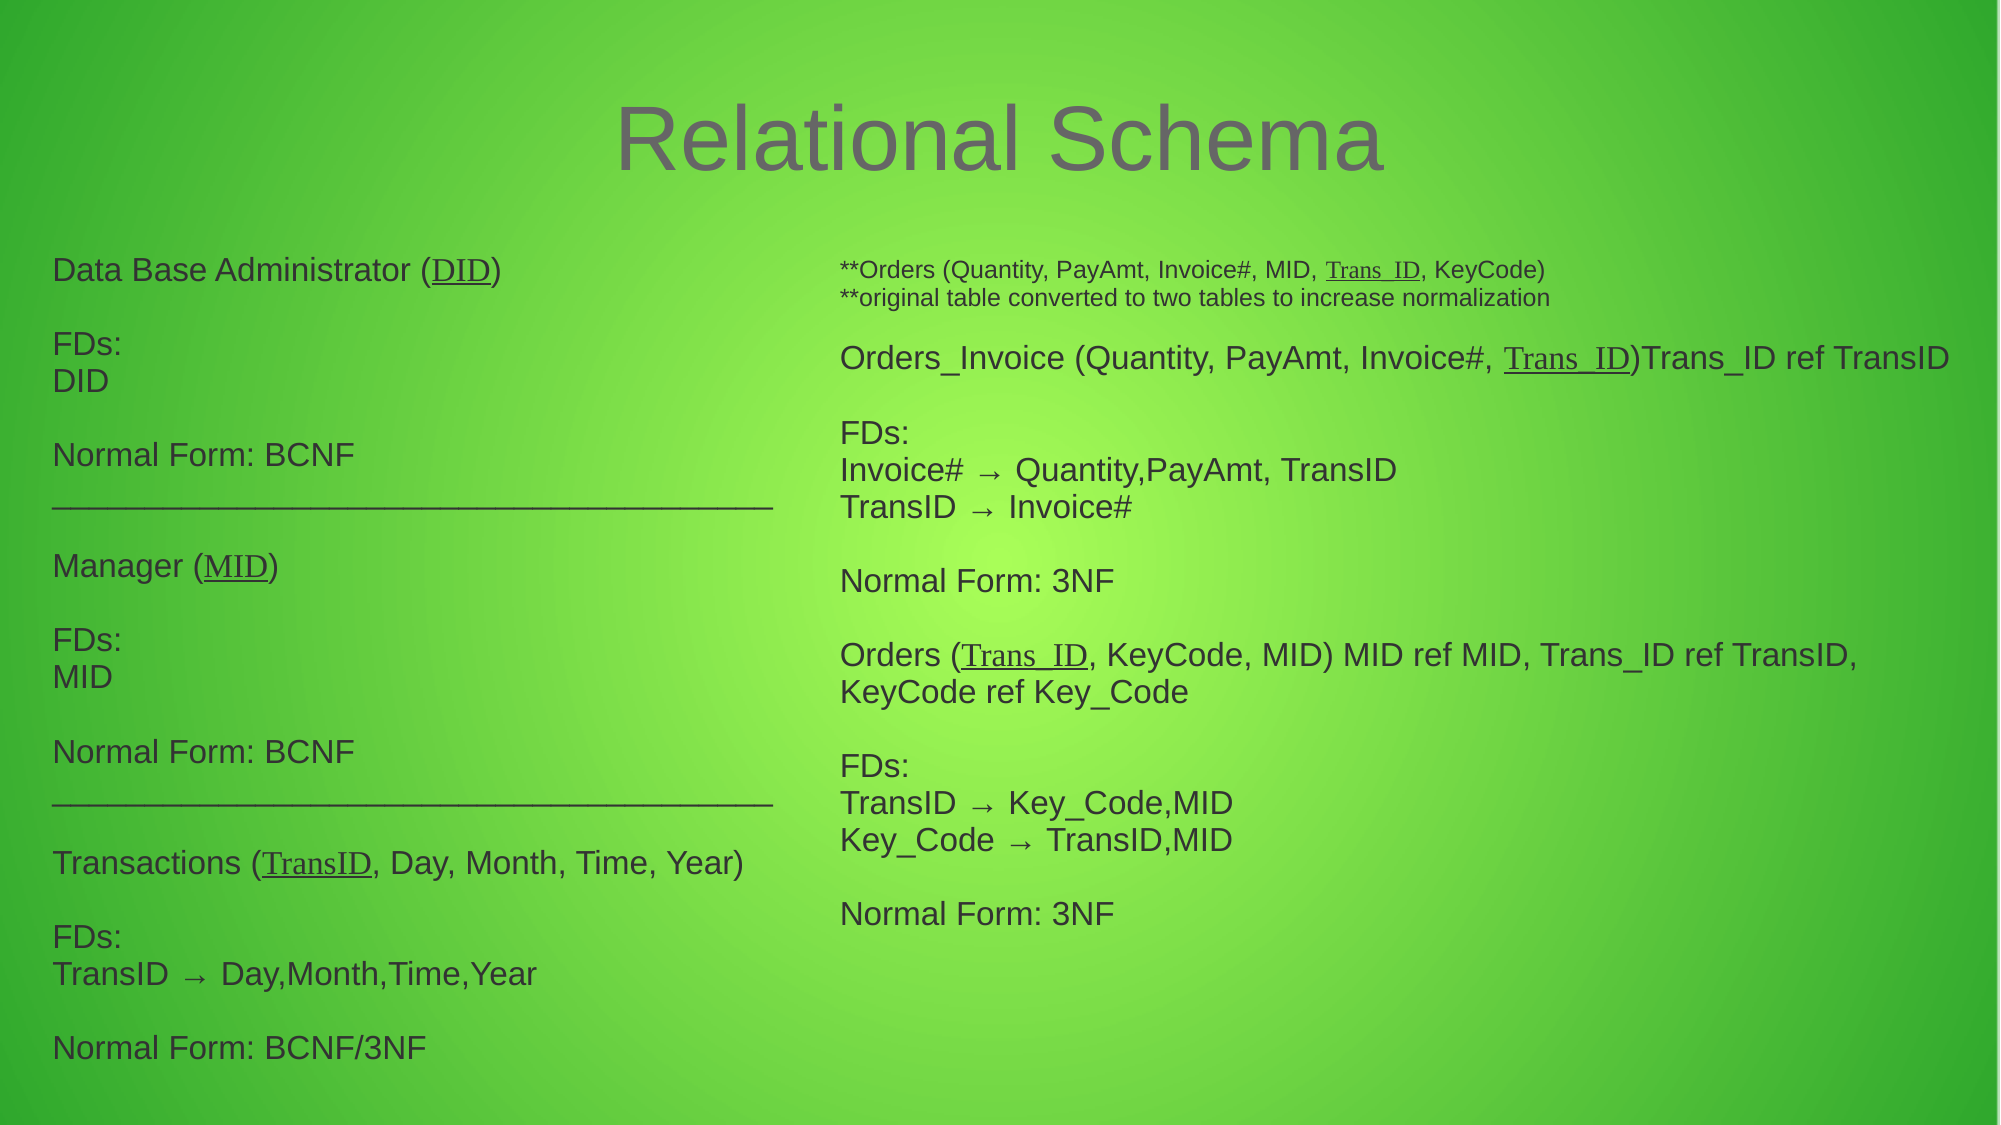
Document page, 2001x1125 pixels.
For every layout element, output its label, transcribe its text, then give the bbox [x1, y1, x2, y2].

picture [0, 0, 2000, 1125]
text_box Data Base Administrator (DID) FDs: DID Normal Form: BCNF _______________________________________ Manager (MID) FDs: MID Normal Form: BCNF _______________________________________ Transactions (TransID, Day, Month, Time, Year) FDs: TransID → Day,Month,Time,Year Normal Form: BCNF/3NF [37, 243, 826, 1125]
text_box **Orders (Quantity, PayAmt, Invoice#, MID, Trans_ID, KeyCode) **original table converted to two tables to increase normalization Orders_Invoice (Quantity, PayAmt, Invoice#, Trans_ID)Trans_ID ref TransID FDs: Invoice# → Quantity,PayAmt, TransID TransID → Invoice# Normal Form: 3NF Orders (Trans_ID, KeyCode, MID) MID ref MID, Trans_ID ref TransID, KeyCode ref Key_Code FDs: TransID → Key_Code,MID Key_Code → TransID,MID Normal Form: 3NF [825, 224, 1988, 978]
title Relational Schema [99, 52, 1900, 226]
